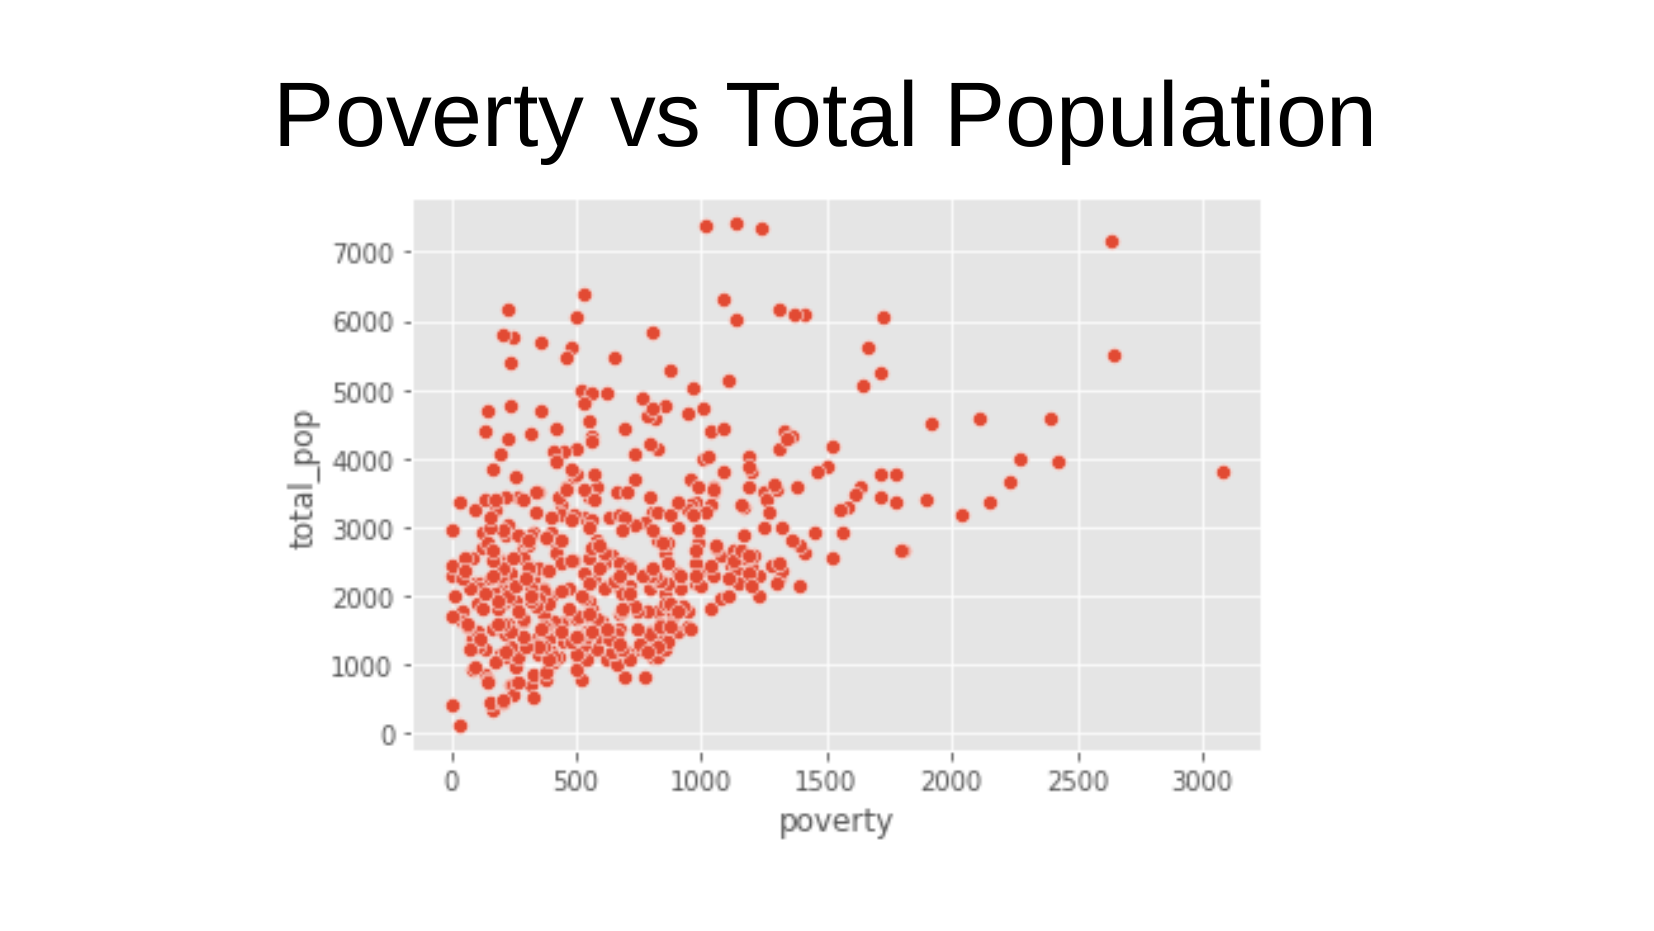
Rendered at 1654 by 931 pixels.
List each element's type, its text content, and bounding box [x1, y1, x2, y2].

picture [270, 183, 1279, 856]
title Poverty vs Total Population [82, 37, 1571, 193]
